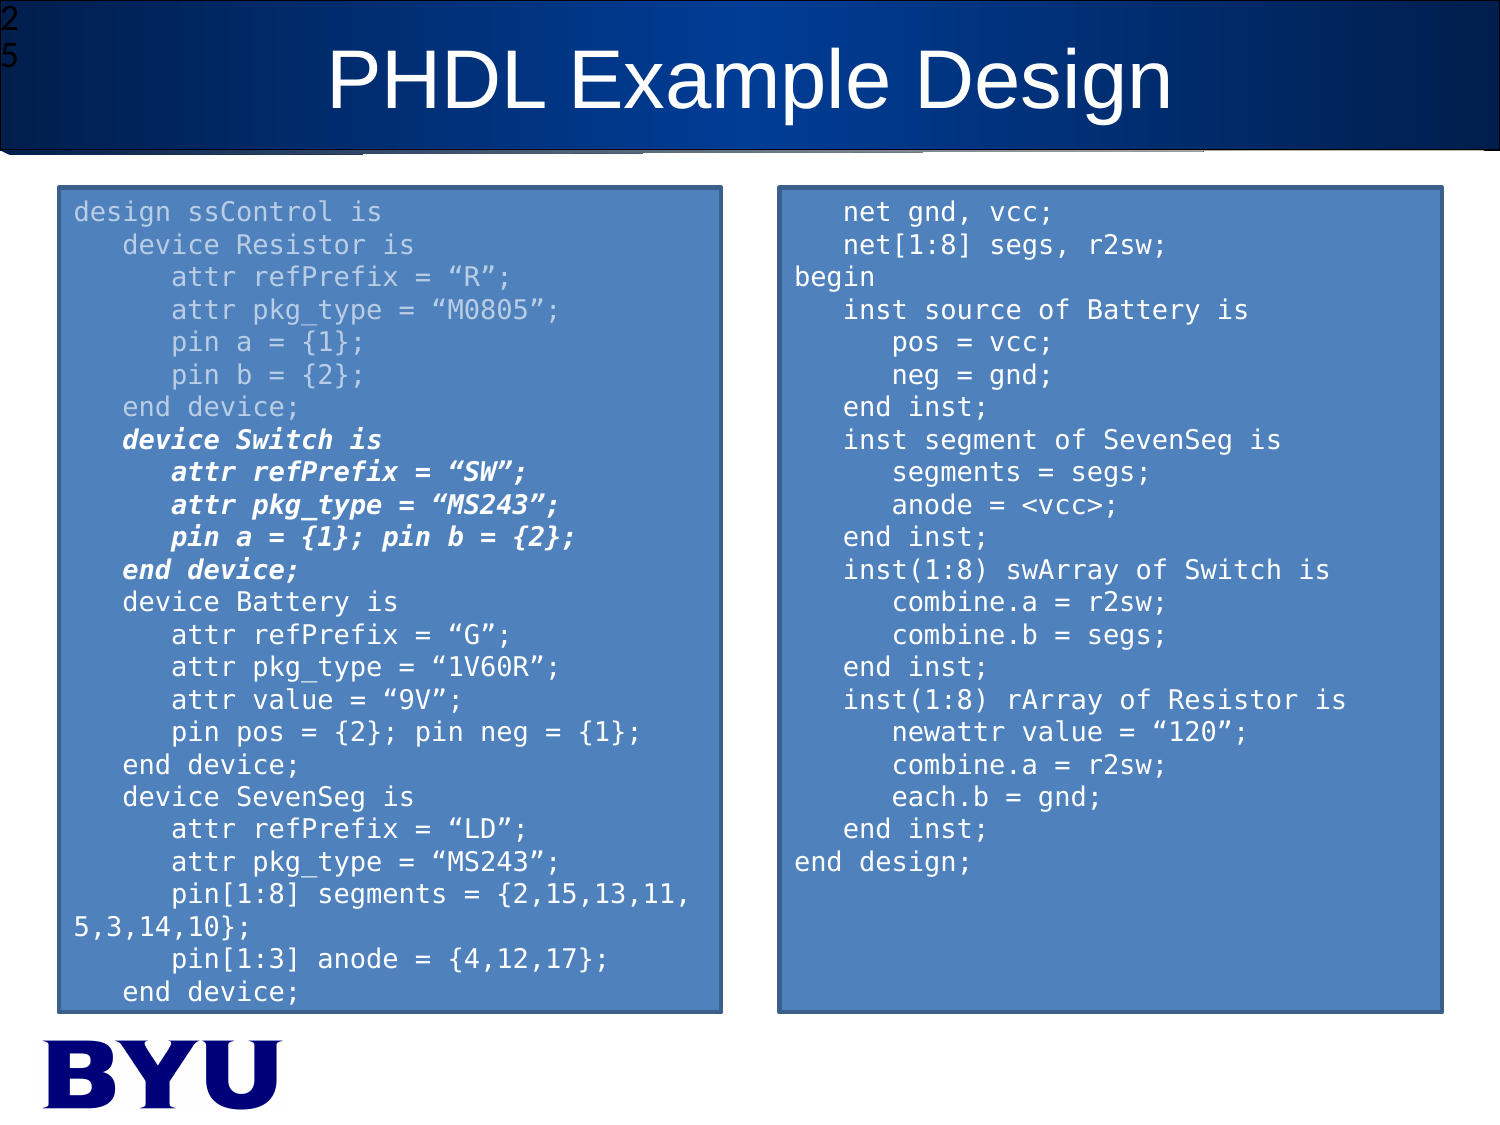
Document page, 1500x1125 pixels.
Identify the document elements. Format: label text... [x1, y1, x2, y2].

picture [37, 1039, 288, 1111]
text_box design ssControl is device Resistor is attr refPrefix = “R”; attr pkg_type = “M0805”; pin a = {1}; pin b = {2}; end device; device Switch is attr refPrefix = “SW”; attr pkg_type = “MS243”; pin a = {1}; pin b = {2}; end device; device Battery is attr refPrefix = “G”; attr pkg_type = “1V60R”; attr value = “9V”; pin pos = {2}; pin neg = {1}; end device; device SevenSeg is attr refPrefix = “LD”; attr pkg_type = “MS243”; pin[1:8] segments = {2,15,13,11, 5,3,14,10}; pin[1:3] anode = {4,12,17}; end device; [58, 187, 722, 1013]
title PHDL Example Design [75, 0, 1425, 150]
text_box net gnd, vcc; net[1:8] segs, r2sw; begin inst source of Battery is pos = vcc; neg = gnd; end inst; inst segment of SevenSeg is segments = segs; anode = <vcc>; end inst; inst(1:8) swArray of Switch is combine.a = r2sw; combine.b = segs; end inst; inst(1:8) rArray of Resistor is newattr value = “120”; combine.a = r2sw; each.b = gnd; end inst; end design; [779, 187, 1442, 1013]
